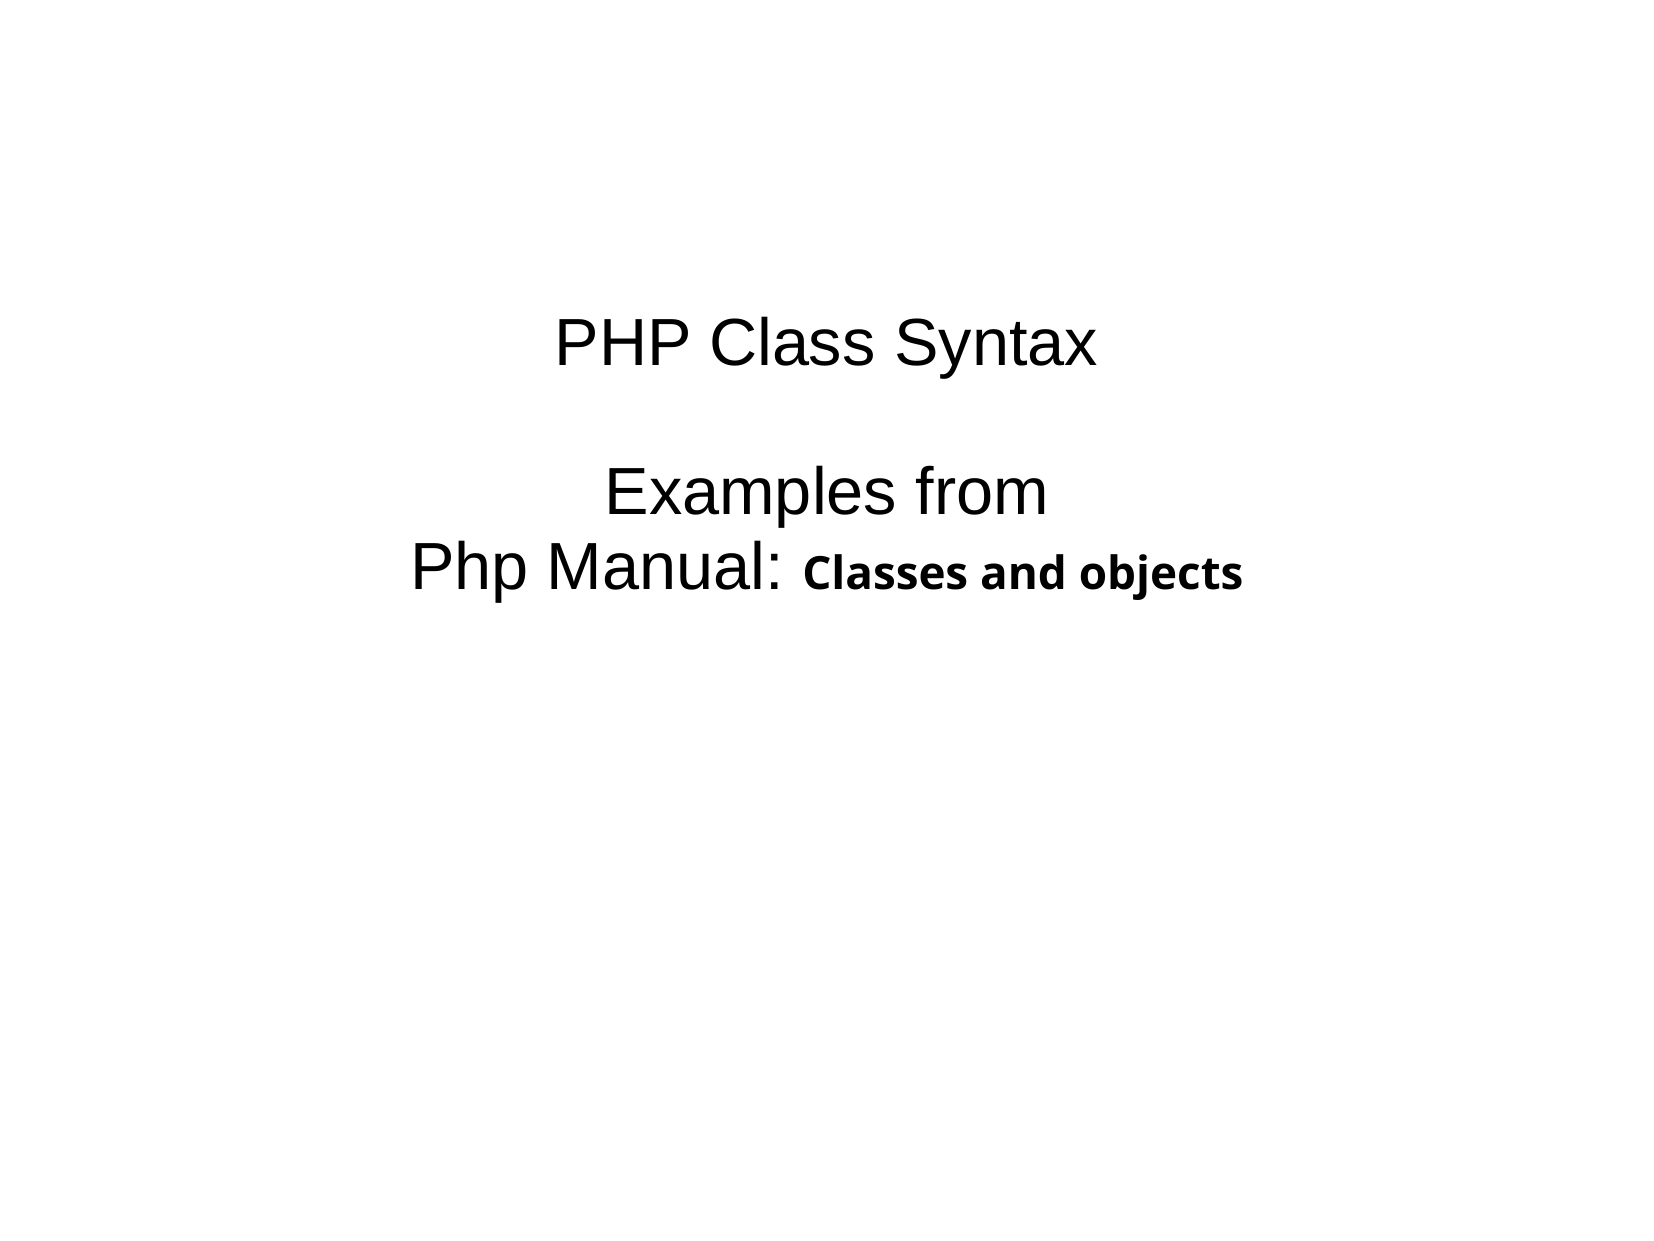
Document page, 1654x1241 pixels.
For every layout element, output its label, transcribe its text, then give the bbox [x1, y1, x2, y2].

subtitle PHP Class Syntax Examples from Php Manual: Classes and objects [82, 56, 1571, 1102]
